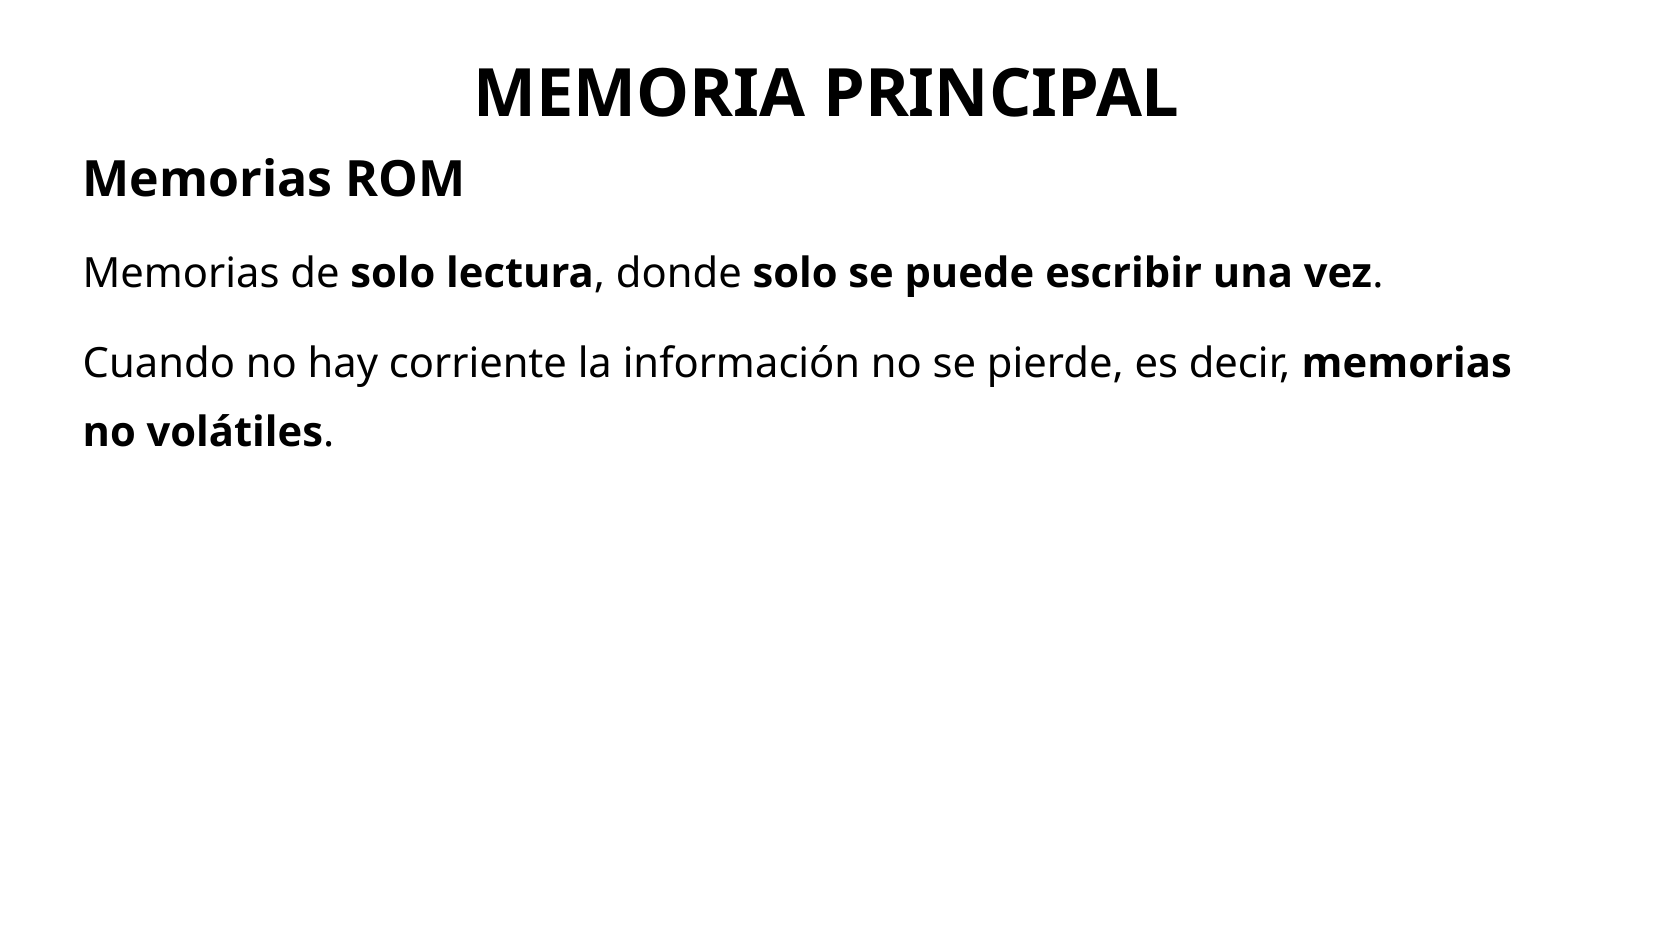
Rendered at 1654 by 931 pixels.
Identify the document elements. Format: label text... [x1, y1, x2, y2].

title MEMORIA PRINCIPAL [82, 37, 1571, 147]
subtitle Memorias ROM Memorias de solo lectura, donde solo se puede escribir una vez. Cuando no hay corriente la información no se pierde, es decir, memorias no volátiles. [82, 147, 1571, 827]
